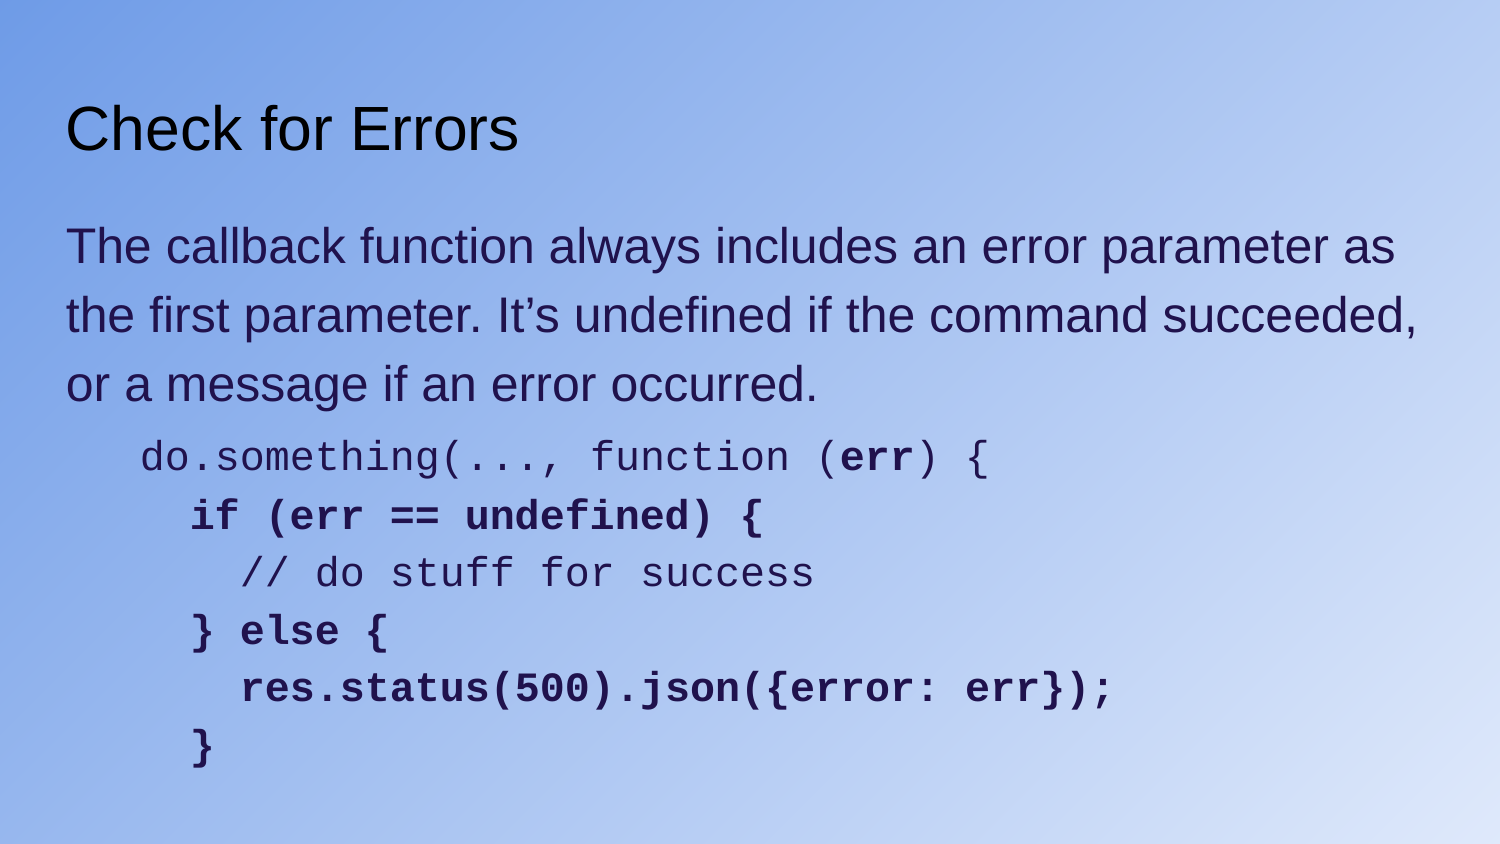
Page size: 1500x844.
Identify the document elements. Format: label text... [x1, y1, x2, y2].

text_box Check for Errors [51, 72, 1449, 167]
text_box The callback function always includes an error parameter as the first parameter. It’s undefined if the command succeeded, or a message if an error occurred. do.something(..., function (err) { if (err == undefined) { // do stuff for success } else { res.status(500).json({error: err}); } [51, 189, 1449, 750]
